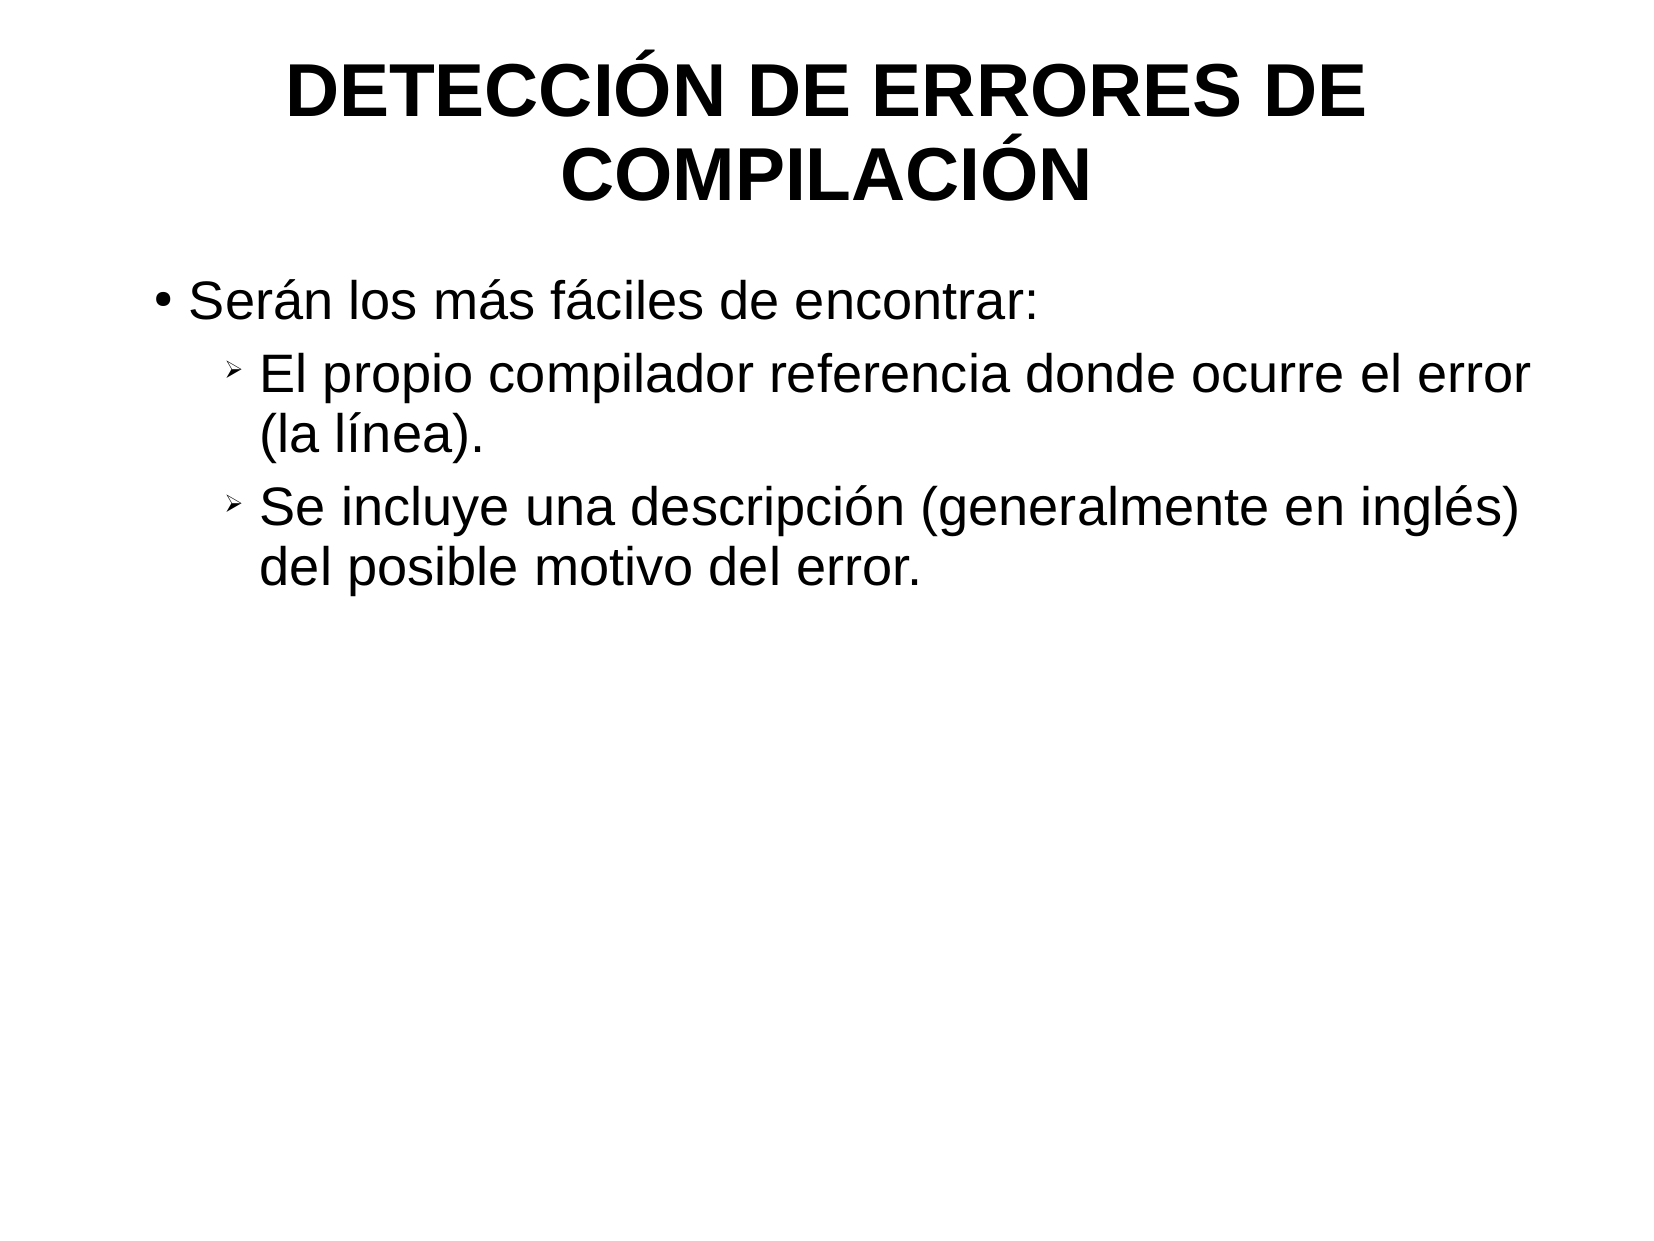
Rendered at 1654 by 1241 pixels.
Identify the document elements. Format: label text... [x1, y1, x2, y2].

title DETECCIÓN DE ERRORES DE COMPILACIÓN [82, 29, 1571, 237]
subtitle Serán los más fáciles de encontrar: El propio compilador referencia donde ocurre el error (la línea). Se incluye una descripción (generalmente en inglés) del posible motivo del error. [153, 270, 1548, 1241]
